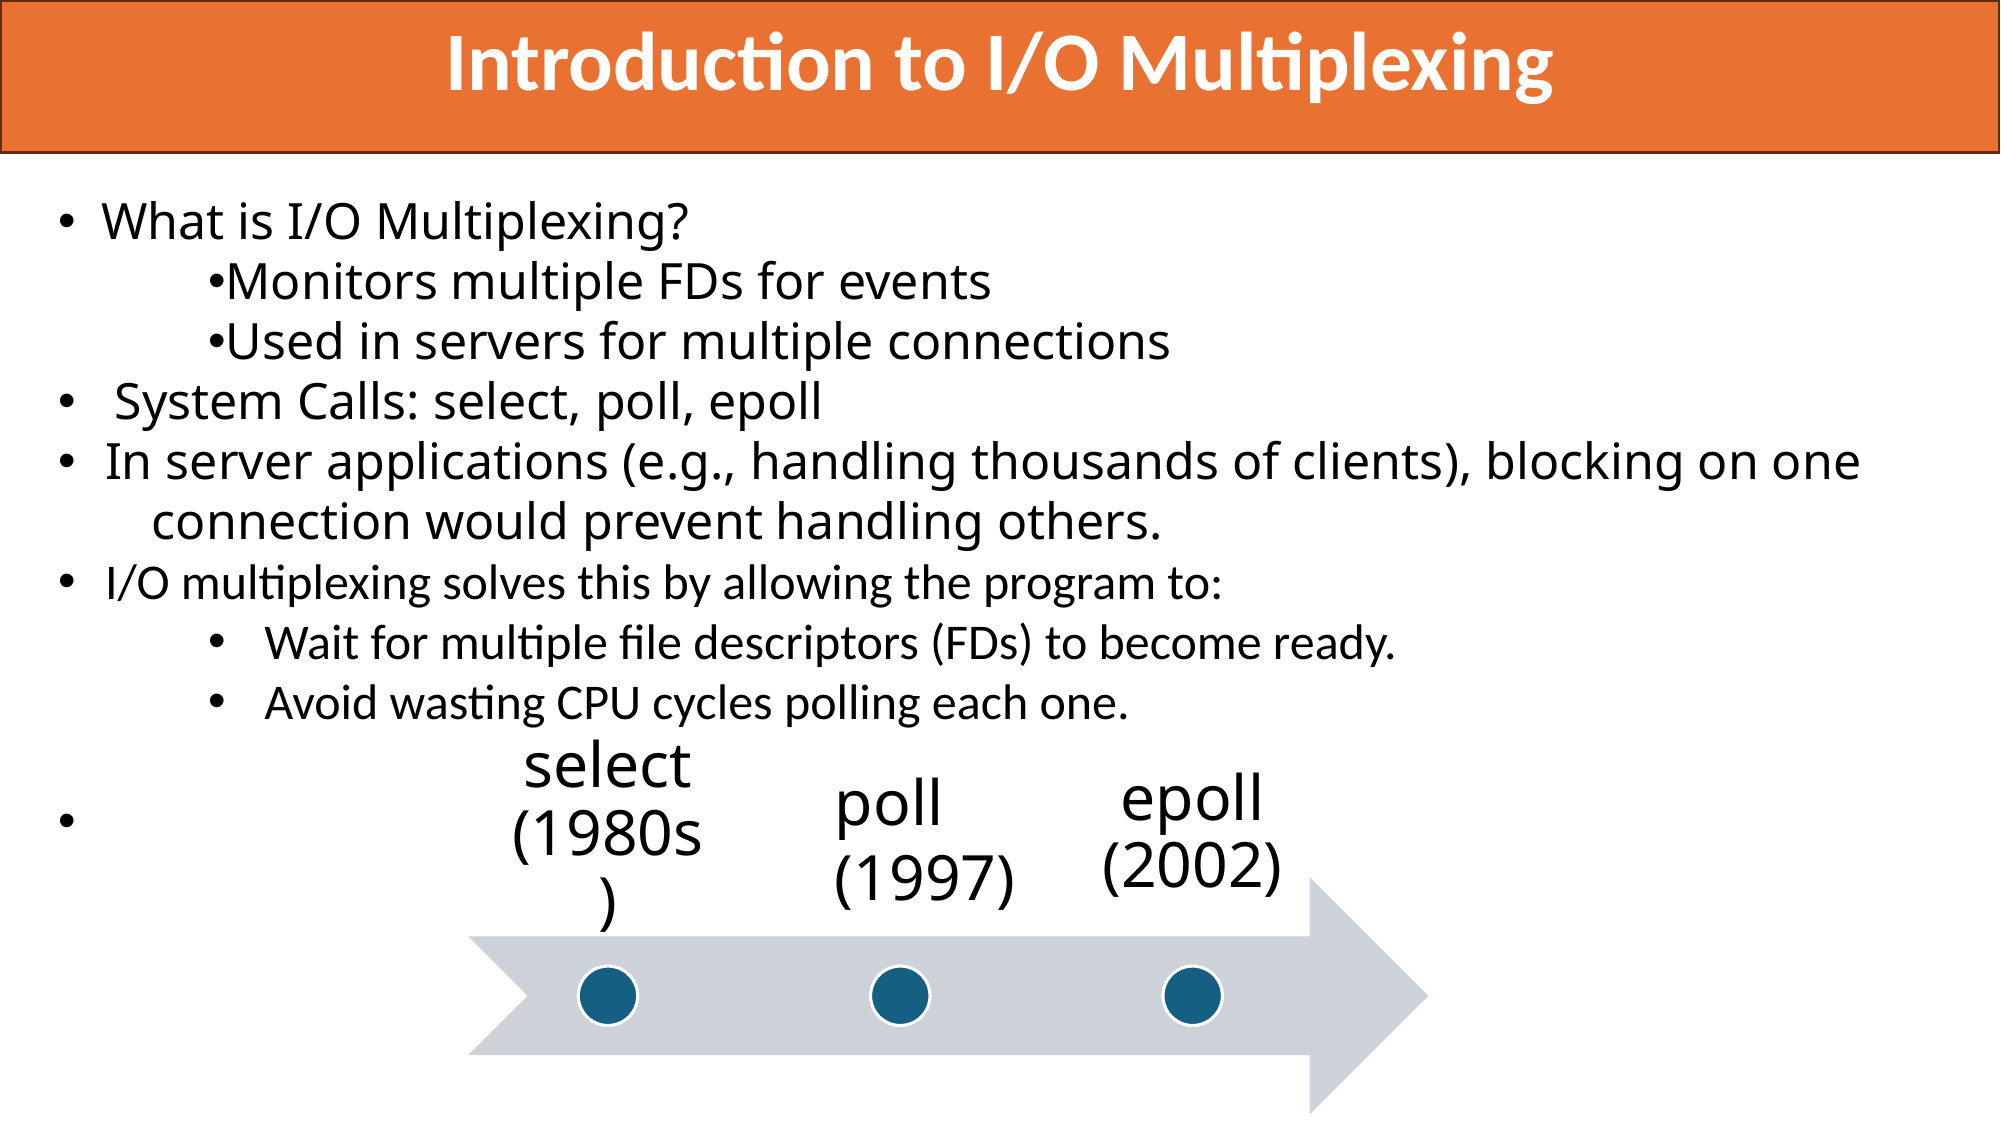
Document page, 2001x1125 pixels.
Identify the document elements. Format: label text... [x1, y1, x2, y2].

text_box What is I/O Multiplexing? Monitors multiple FDs for events Used in servers for multiple connections System Calls: select, poll, epoll In server applications (e.g., handling thousands of clients), blocking on one connection would prevent handling others. I/O multiplexing solves this by allowing the program to: Wait for multiple file descriptors (FDs) to become ready. Avoid wasting CPU cycles polling each one. [43, 182, 1957, 775]
text_box Introduction to I/O Multiplexing [0, 0, 2000, 153]
text_box [468, 899, 1429, 1115]
text_box poll (1997) [819, 755, 1077, 922]
text_box select (1980s) [468, 775, 748, 937]
text_box epoll (2002) [1053, 775, 1332, 937]
